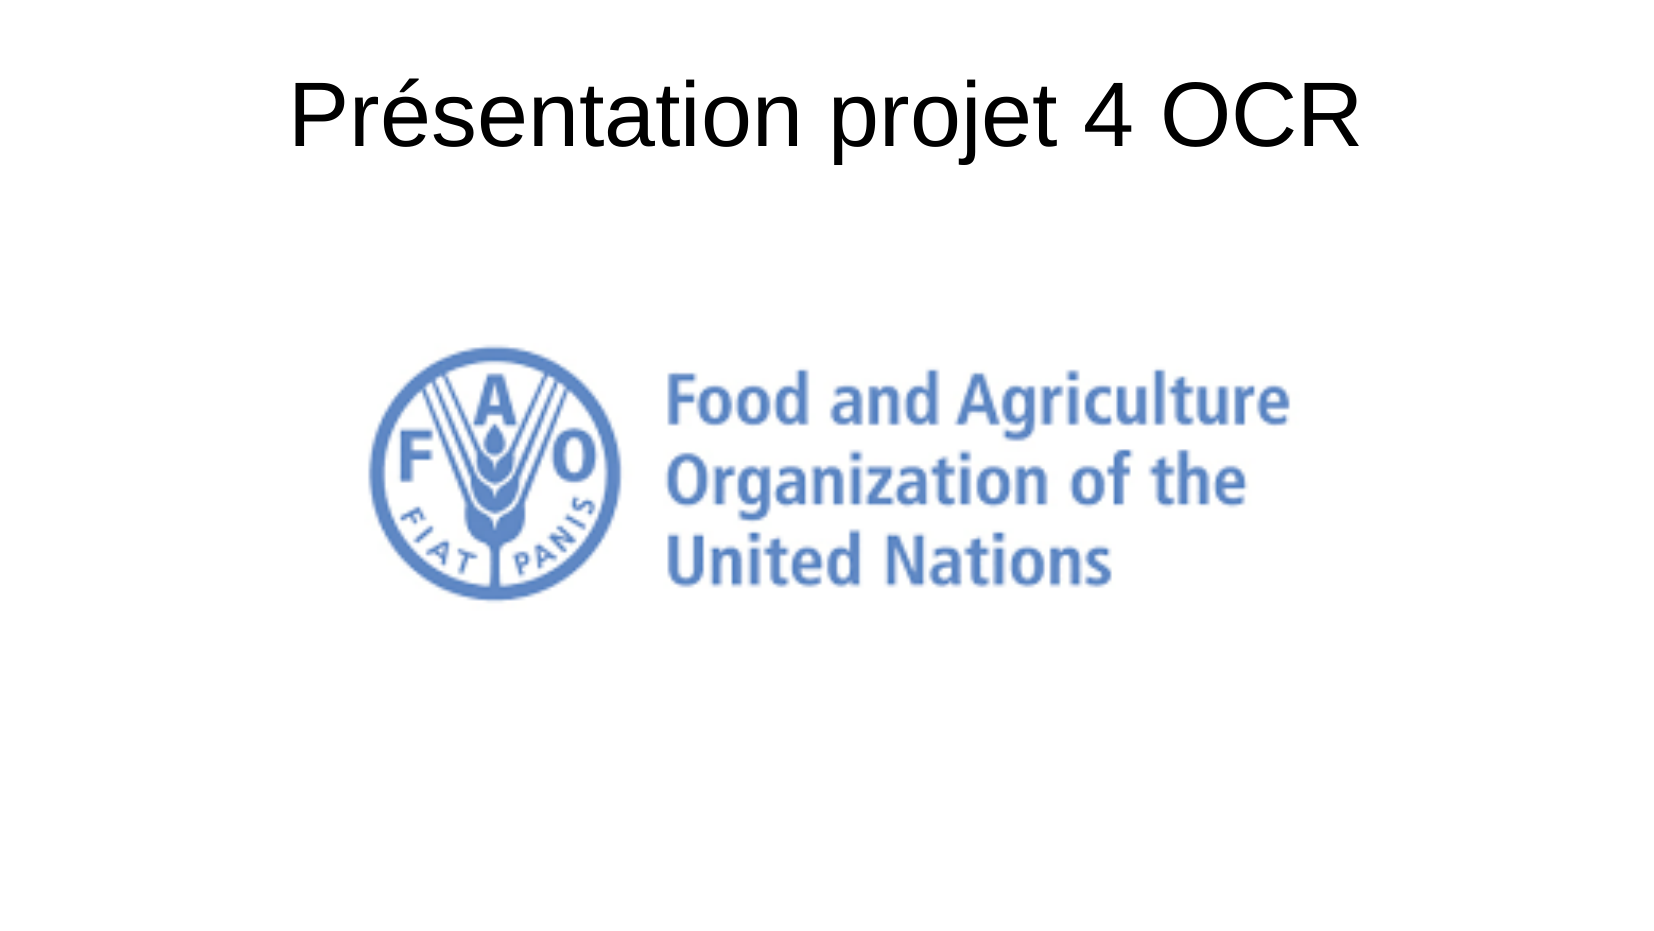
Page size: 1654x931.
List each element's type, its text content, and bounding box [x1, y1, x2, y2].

title Présentation projet 4 OCR [82, 37, 1571, 193]
picture [265, 257, 1392, 709]
